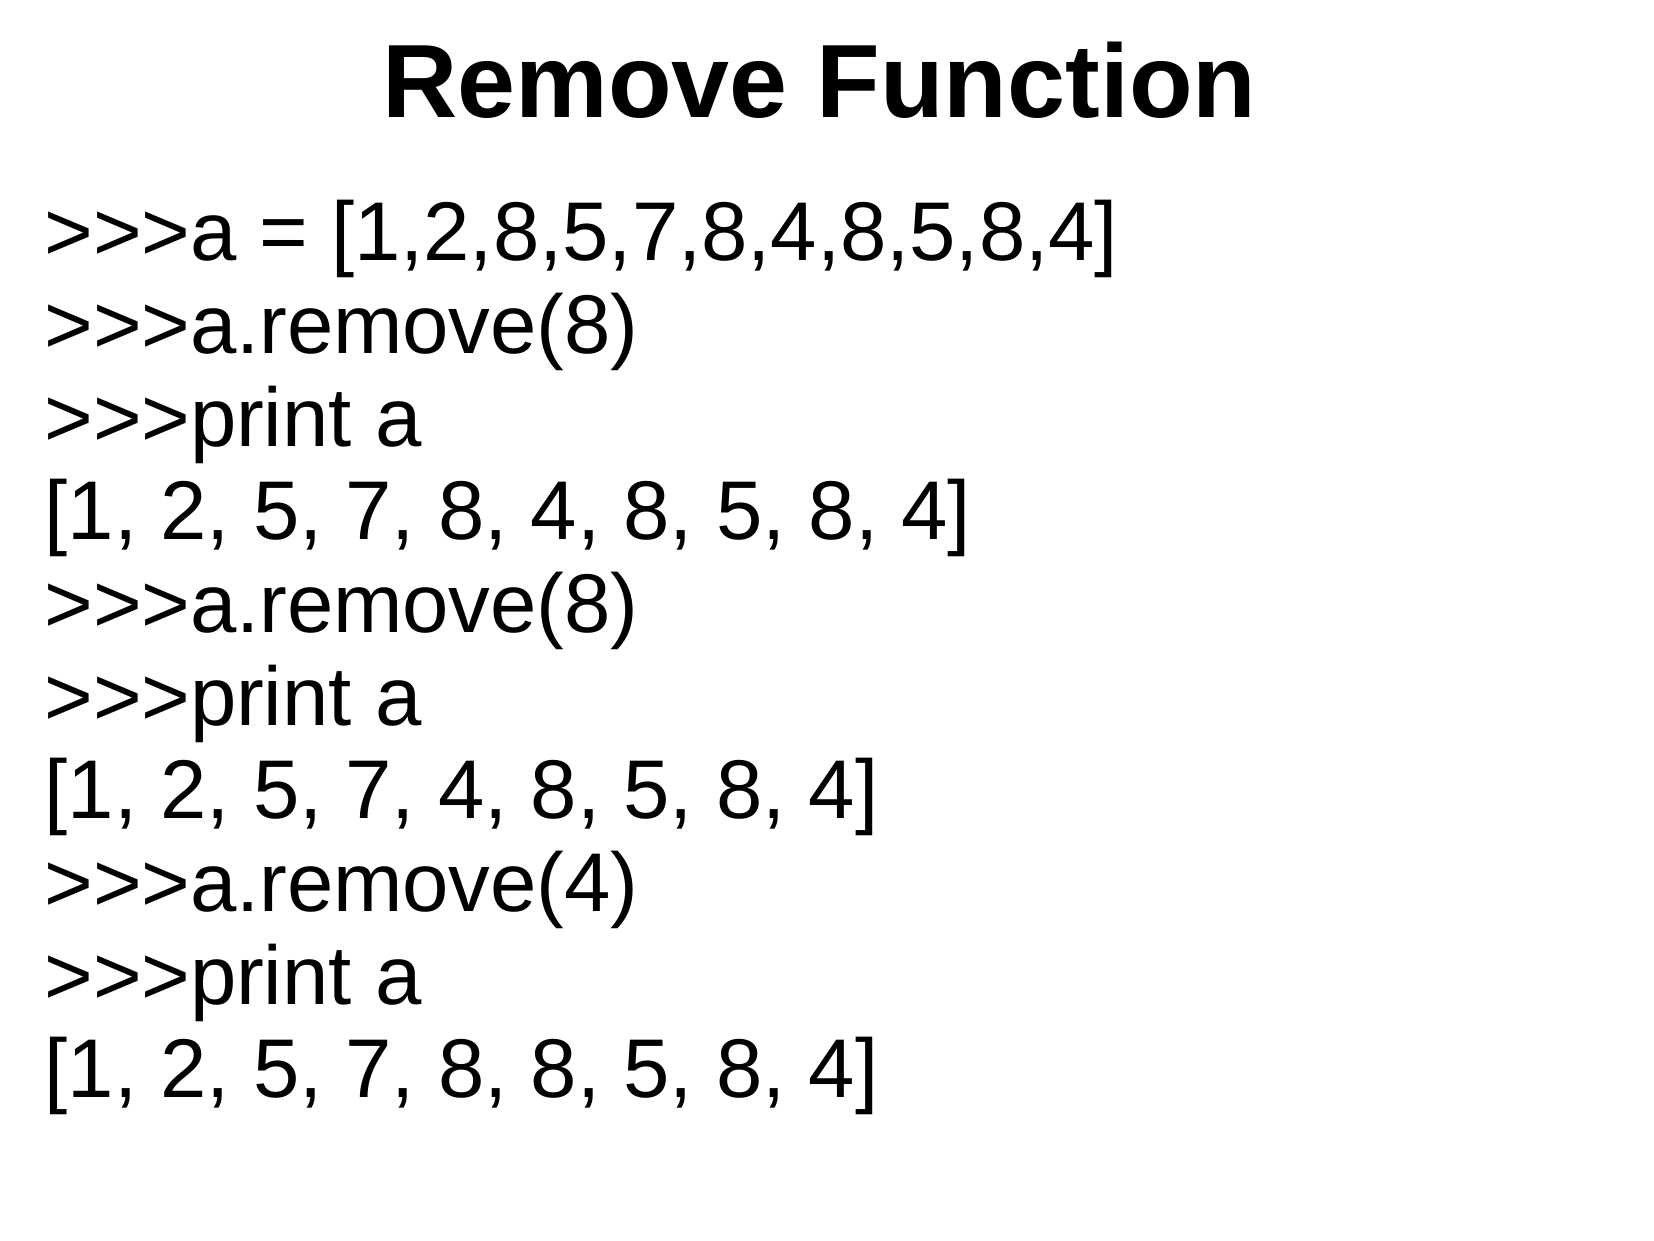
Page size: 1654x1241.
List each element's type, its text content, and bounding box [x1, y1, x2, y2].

text_box >>>a = [1,2,8,5,7,8,4,8,5,8,4] >>>a.remove(8) >>>print a [1, 2, 5, 7, 8, 4, 8, 5, 8, 4] >>>a.remove(8) >>>print a [1, 2, 5, 7, 4, 8, 5, 8, 4] >>>a.remove(4) >>>print a [1, 2, 5, 7, 8, 8, 5, 8, 4] [30, 177, 1621, 1126]
text_box Remove Function [39, 16, 1600, 177]
